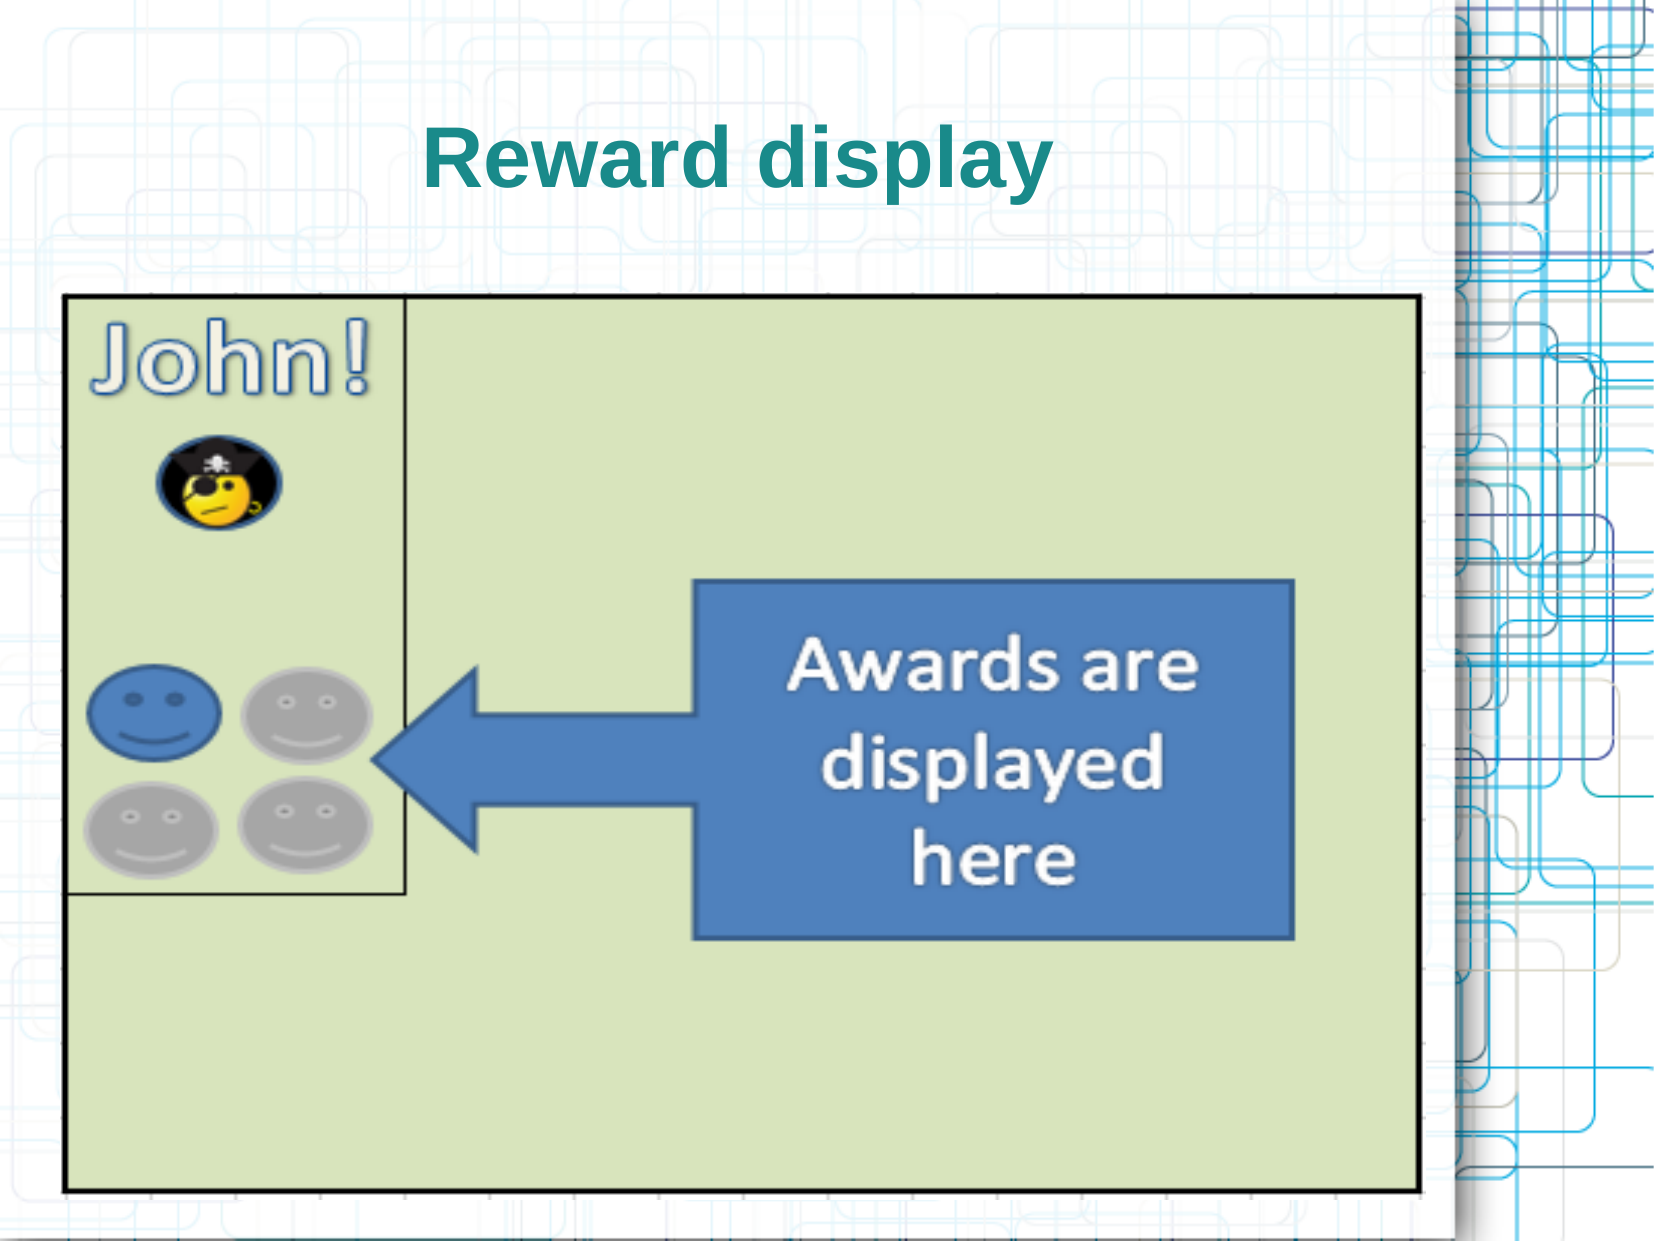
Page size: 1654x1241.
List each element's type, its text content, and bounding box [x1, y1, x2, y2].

title Reward display [59, 49, 1418, 257]
picture [60, 292, 1426, 1201]
